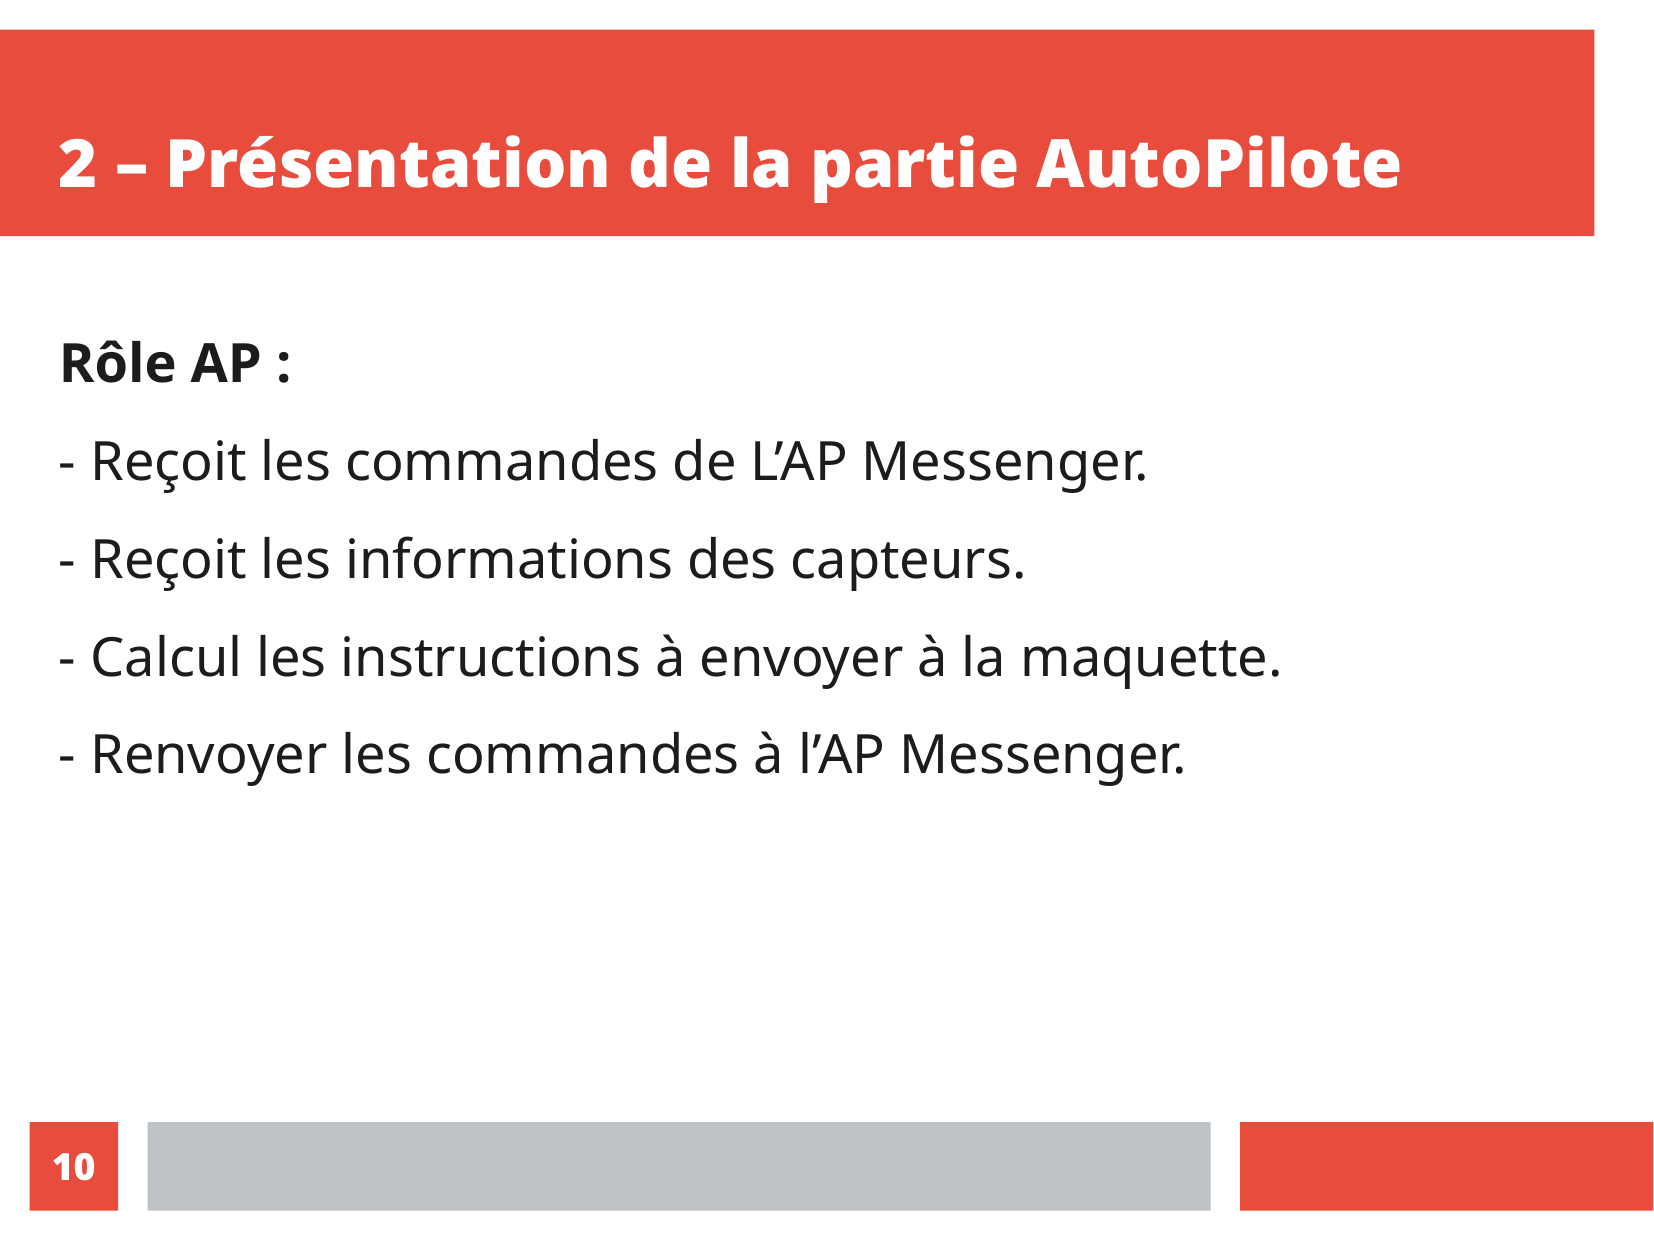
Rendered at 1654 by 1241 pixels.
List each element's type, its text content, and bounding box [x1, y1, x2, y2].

list Rôle AP : - Reçoit les commandes de L’AP Messenger. - Reçoit les informations des capteurs. - Calcul les instructions à envoyer à la maquette. - Renvoyer les commandes à l’AP Messenger. [59, 324, 1565, 1093]
title 2 – Présentation de la partie AutoPilote [59, 59, 1595, 207]
